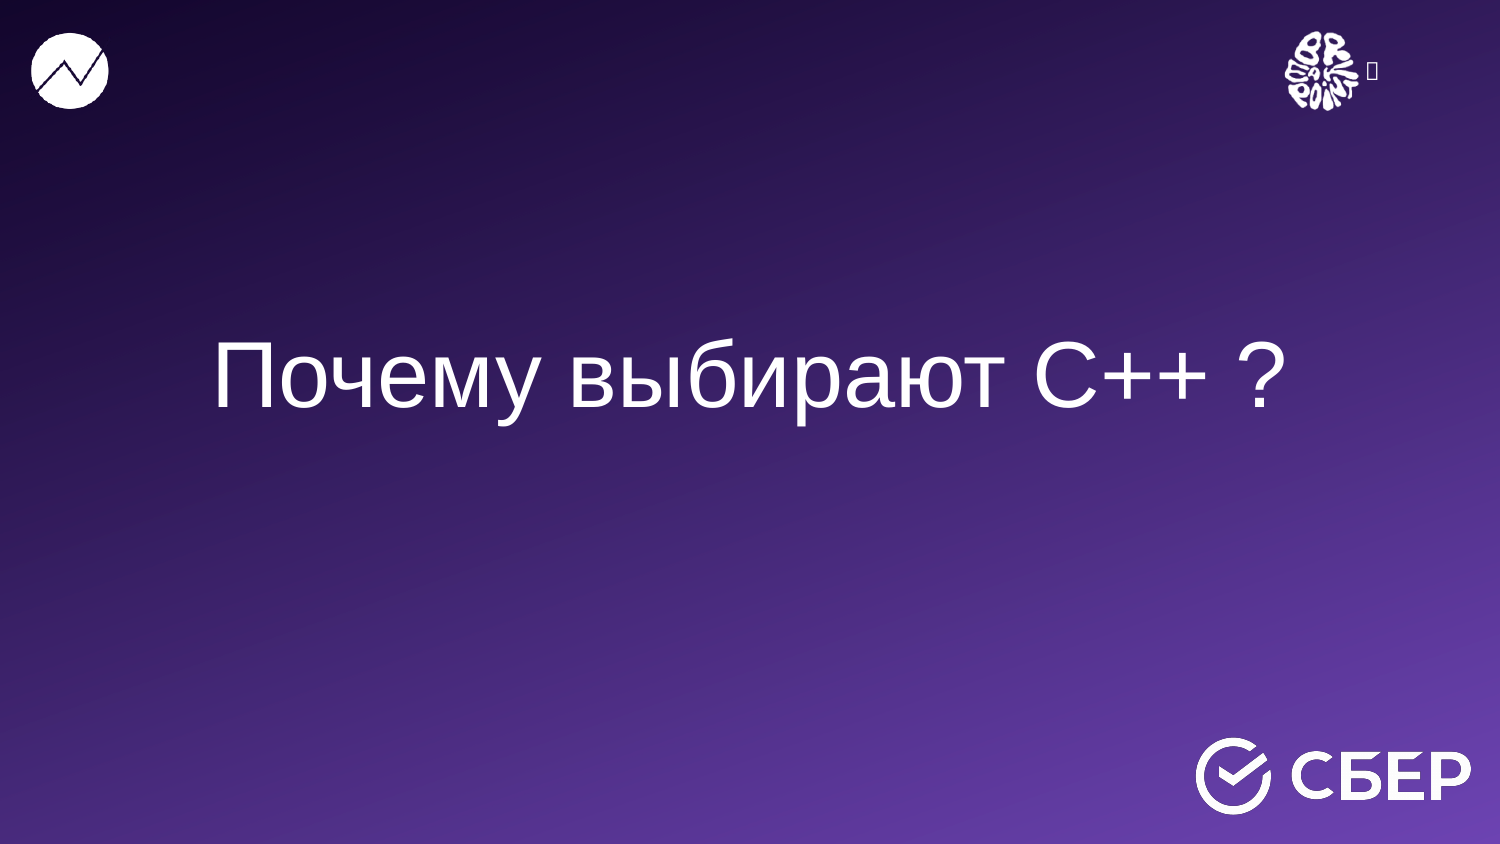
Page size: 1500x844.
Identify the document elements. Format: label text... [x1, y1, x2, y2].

picture [0, 0, 1500, 844]
title Почему выбирают C++ ? [187, 138, 1313, 432]
text_box 🐙 [1364, 36, 1489, 107]
